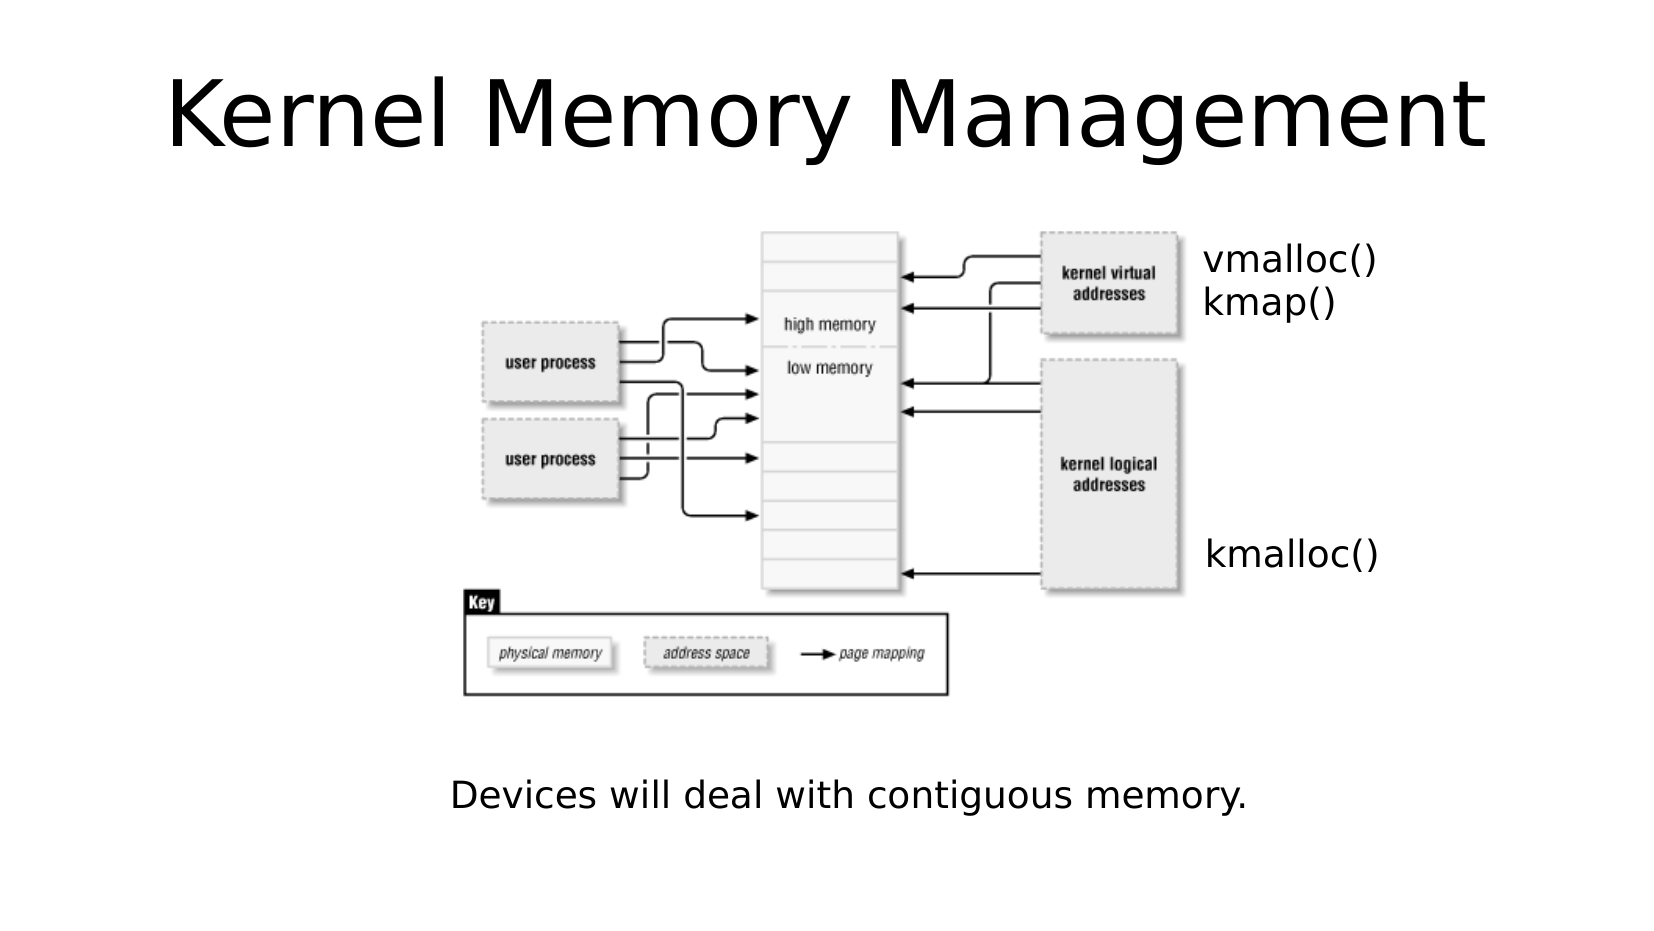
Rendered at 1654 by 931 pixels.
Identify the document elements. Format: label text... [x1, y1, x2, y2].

picture [462, 230, 1188, 698]
title Kernel Memory Management [82, 37, 1571, 193]
text_box vmalloc() kmap() [1187, 230, 1473, 336]
text_box kmalloc() [1190, 525, 1396, 584]
text_box Devices will deal with contiguous memory. [435, 766, 1265, 826]
